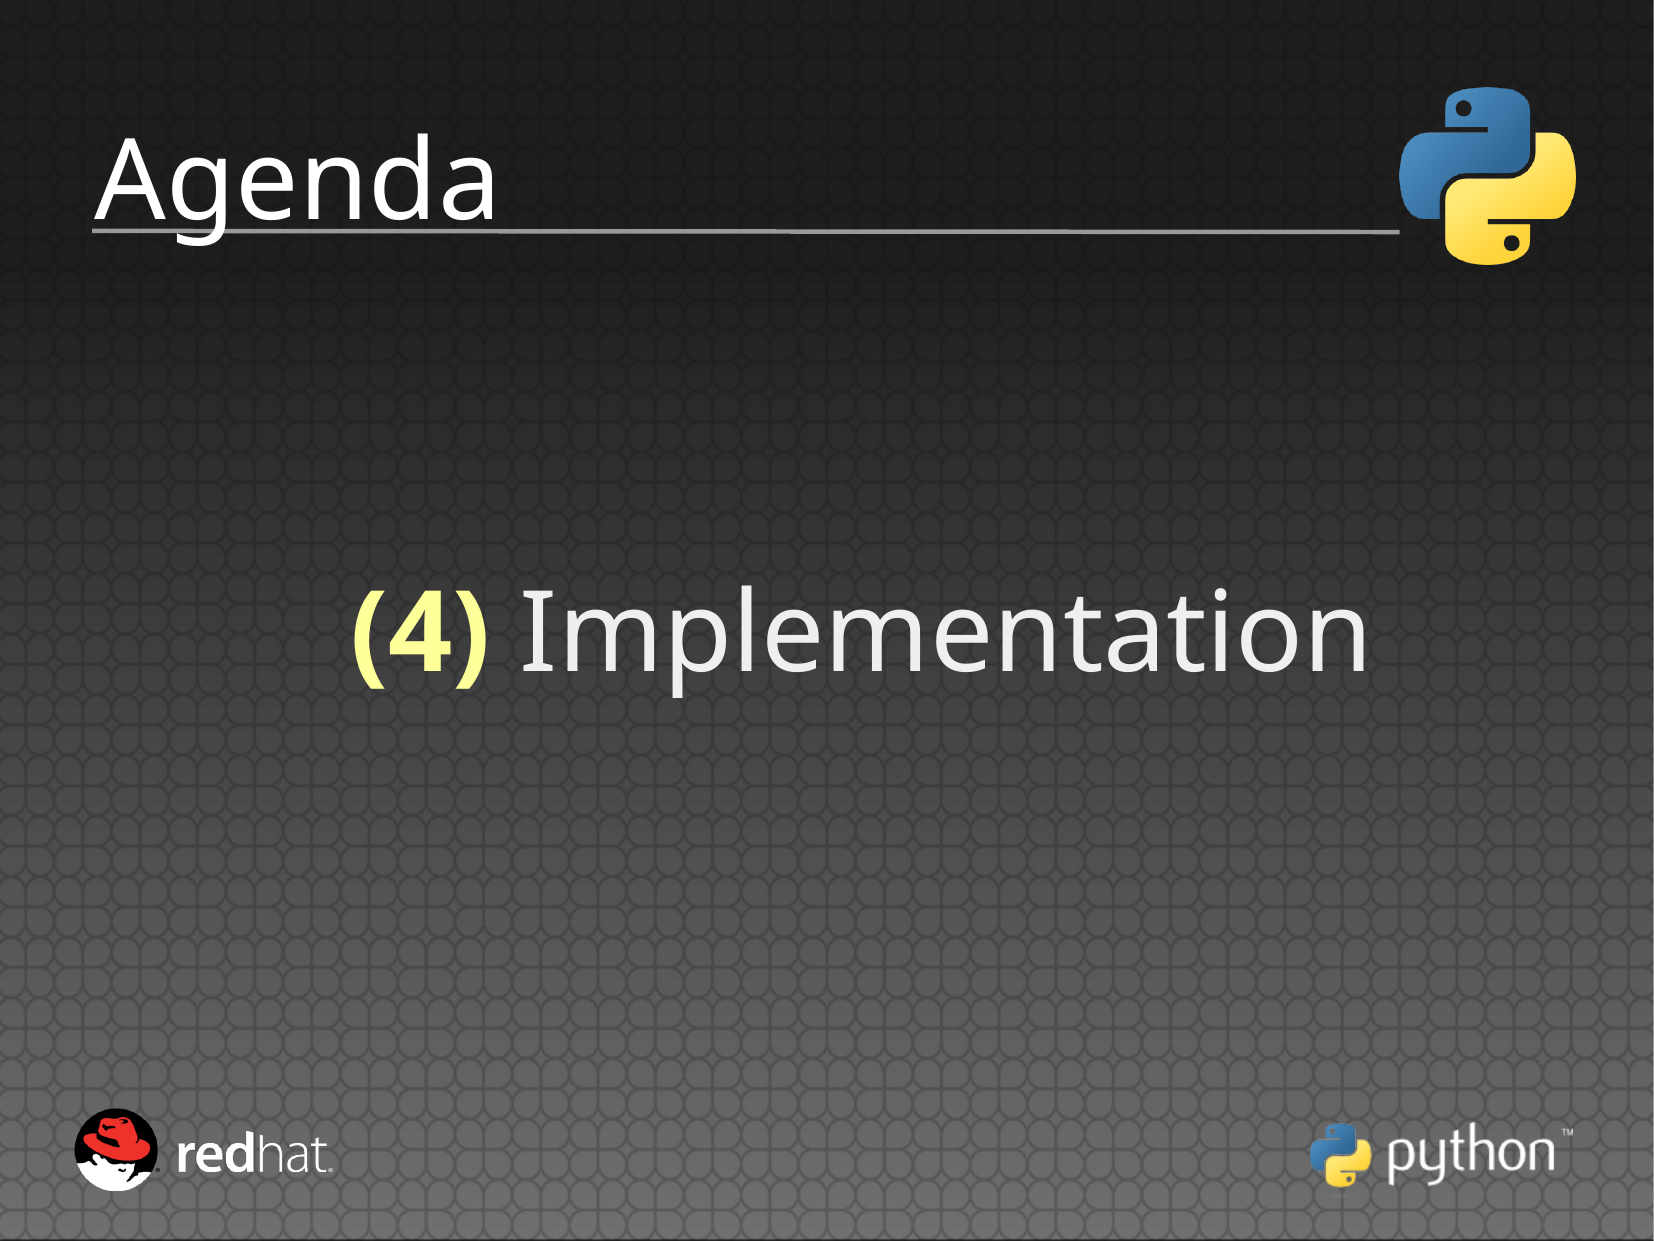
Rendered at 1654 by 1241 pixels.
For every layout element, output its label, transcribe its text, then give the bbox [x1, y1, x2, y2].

picture [0, 0, 1654, 1241]
list (4) Implementation [82, 551, 1571, 1130]
title Agenda [94, 100, 1426, 251]
